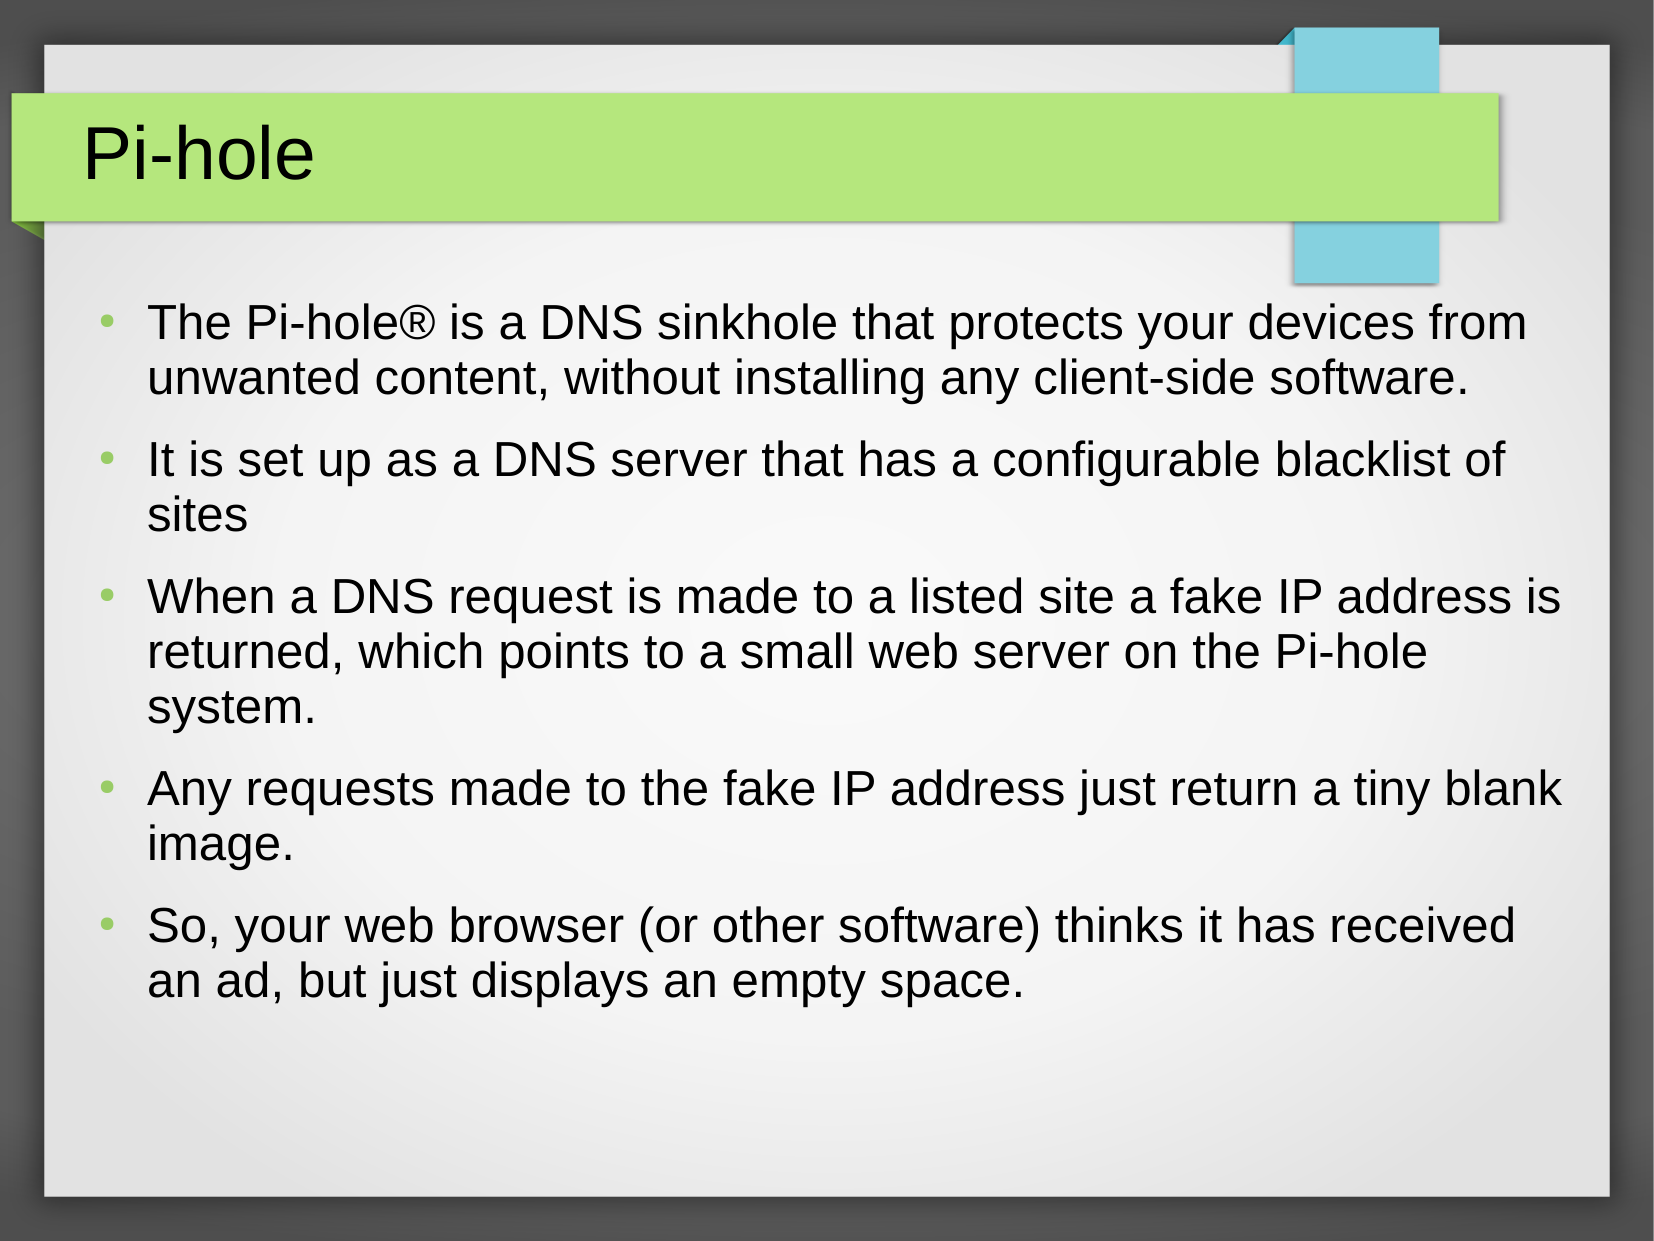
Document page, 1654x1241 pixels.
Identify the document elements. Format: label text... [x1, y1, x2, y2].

list The Pi-hole® is a DNS sinkhole that protects your devices from unwanted content, without installing any client-side software. It is set up as a DNS server that has a configurable blacklist of sites When a DNS request is made to a listed site a fake IP address is returned, which points to a small web server on the Pi-hole system. Any requests made to the fake IP address just return a tiny blank image. So, your web browser (or other software) thinks it has received an ad, but just displays an empty space. [82, 295, 1571, 1015]
picture [0, 0, 1654, 1241]
title Pi-hole [82, 94, 1264, 213]
